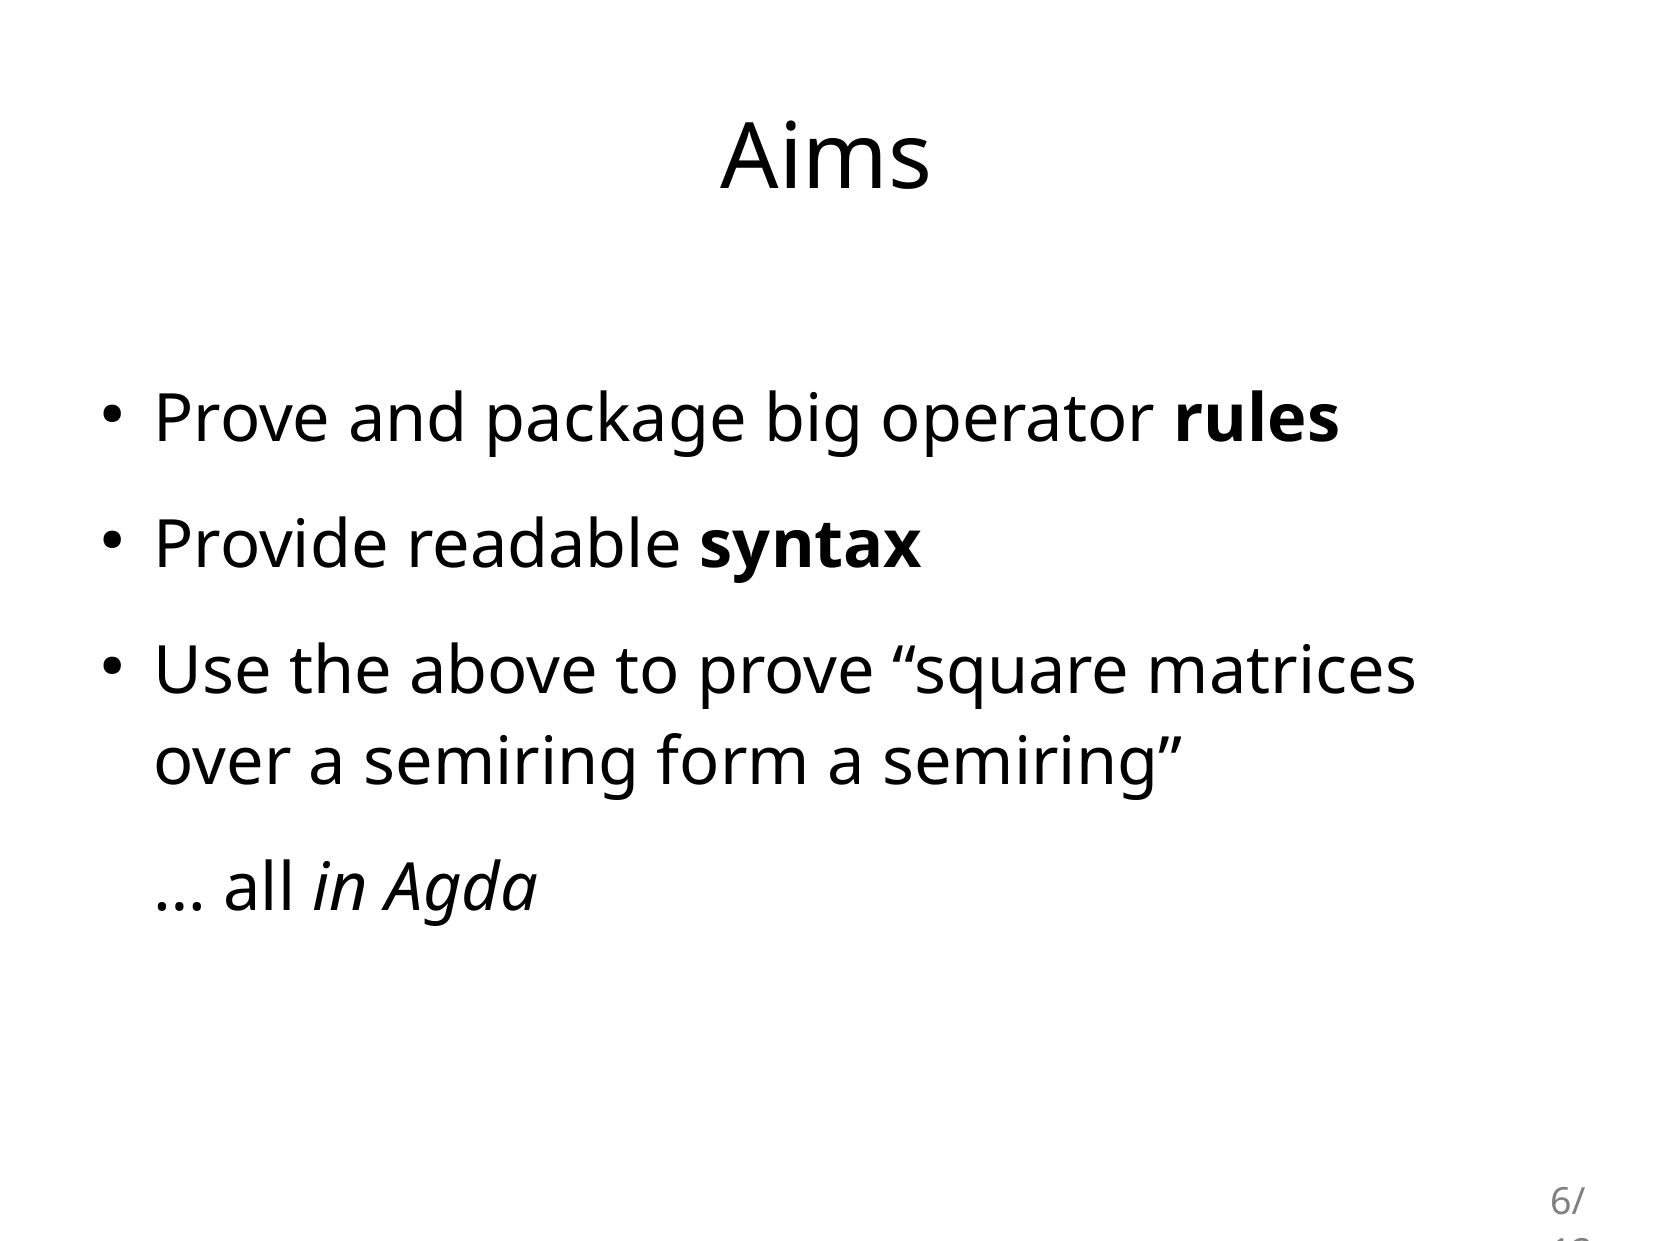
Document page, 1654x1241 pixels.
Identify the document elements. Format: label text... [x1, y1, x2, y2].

title Aims [82, 49, 1571, 257]
list Prove and package big operator rules Provide readable syntax Use the above to prove “square matrices over a semiring form a semiring” … all in Agda [82, 290, 1571, 1010]
text_box <number>/12 [1535, 1166, 1642, 1241]
